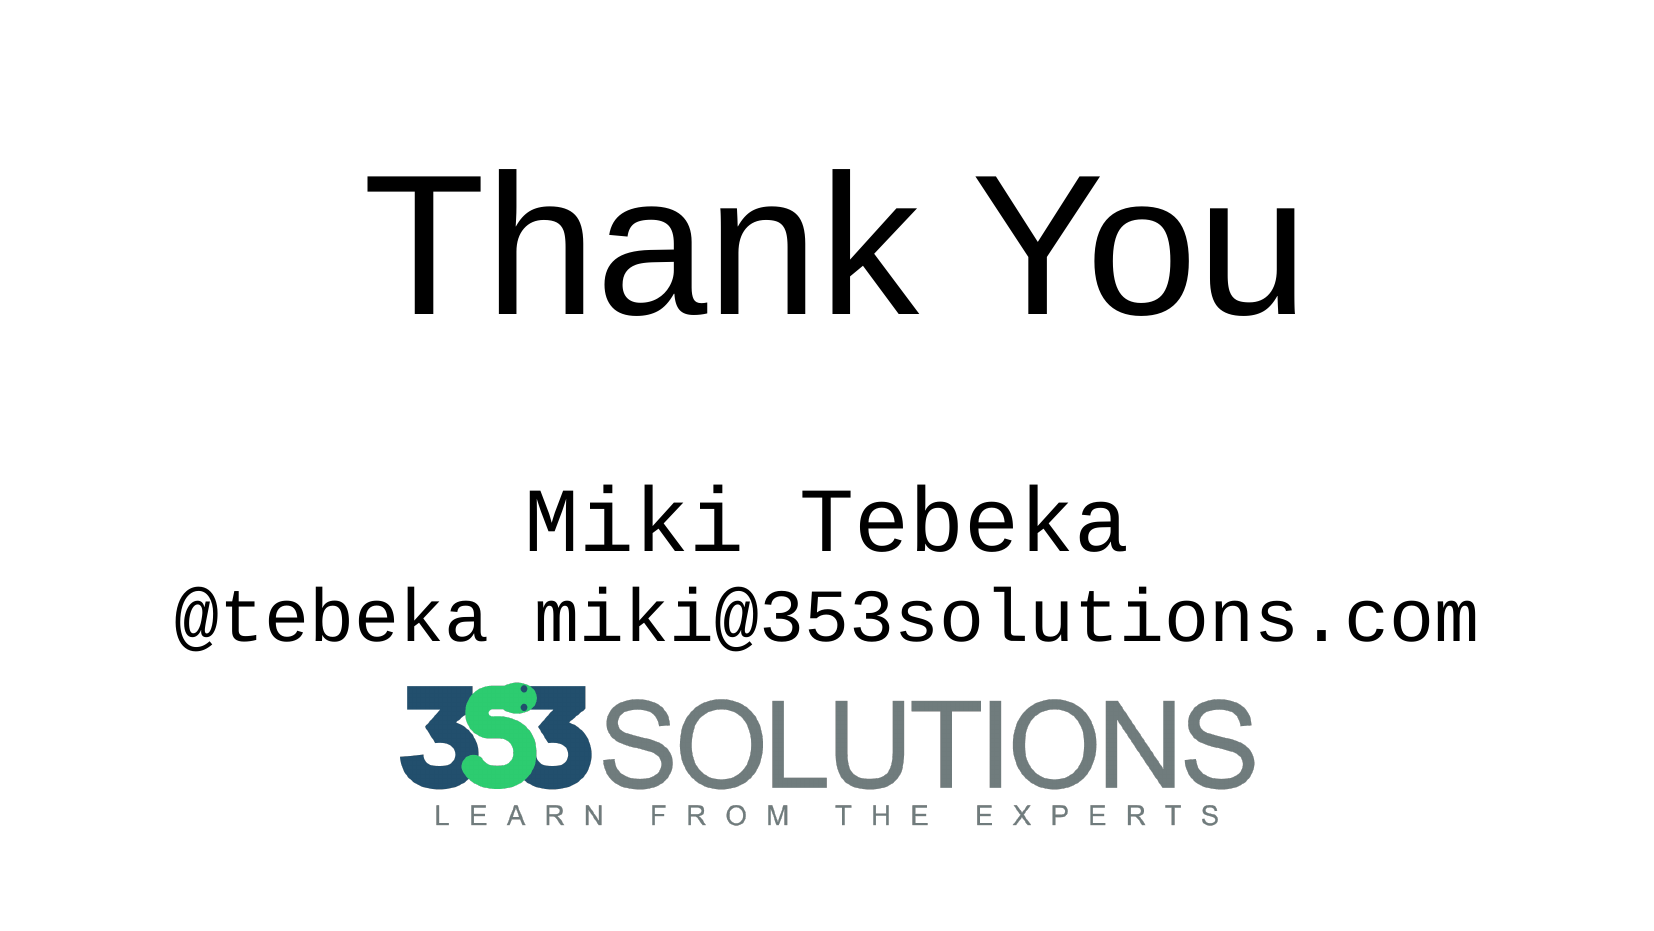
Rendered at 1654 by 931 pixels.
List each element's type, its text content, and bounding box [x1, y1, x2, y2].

title Miki Tebeka @tebeka miki@353solutions.com [82, 474, 1571, 664]
title Thank You [82, 11, 1591, 481]
picture [390, 675, 1264, 833]
